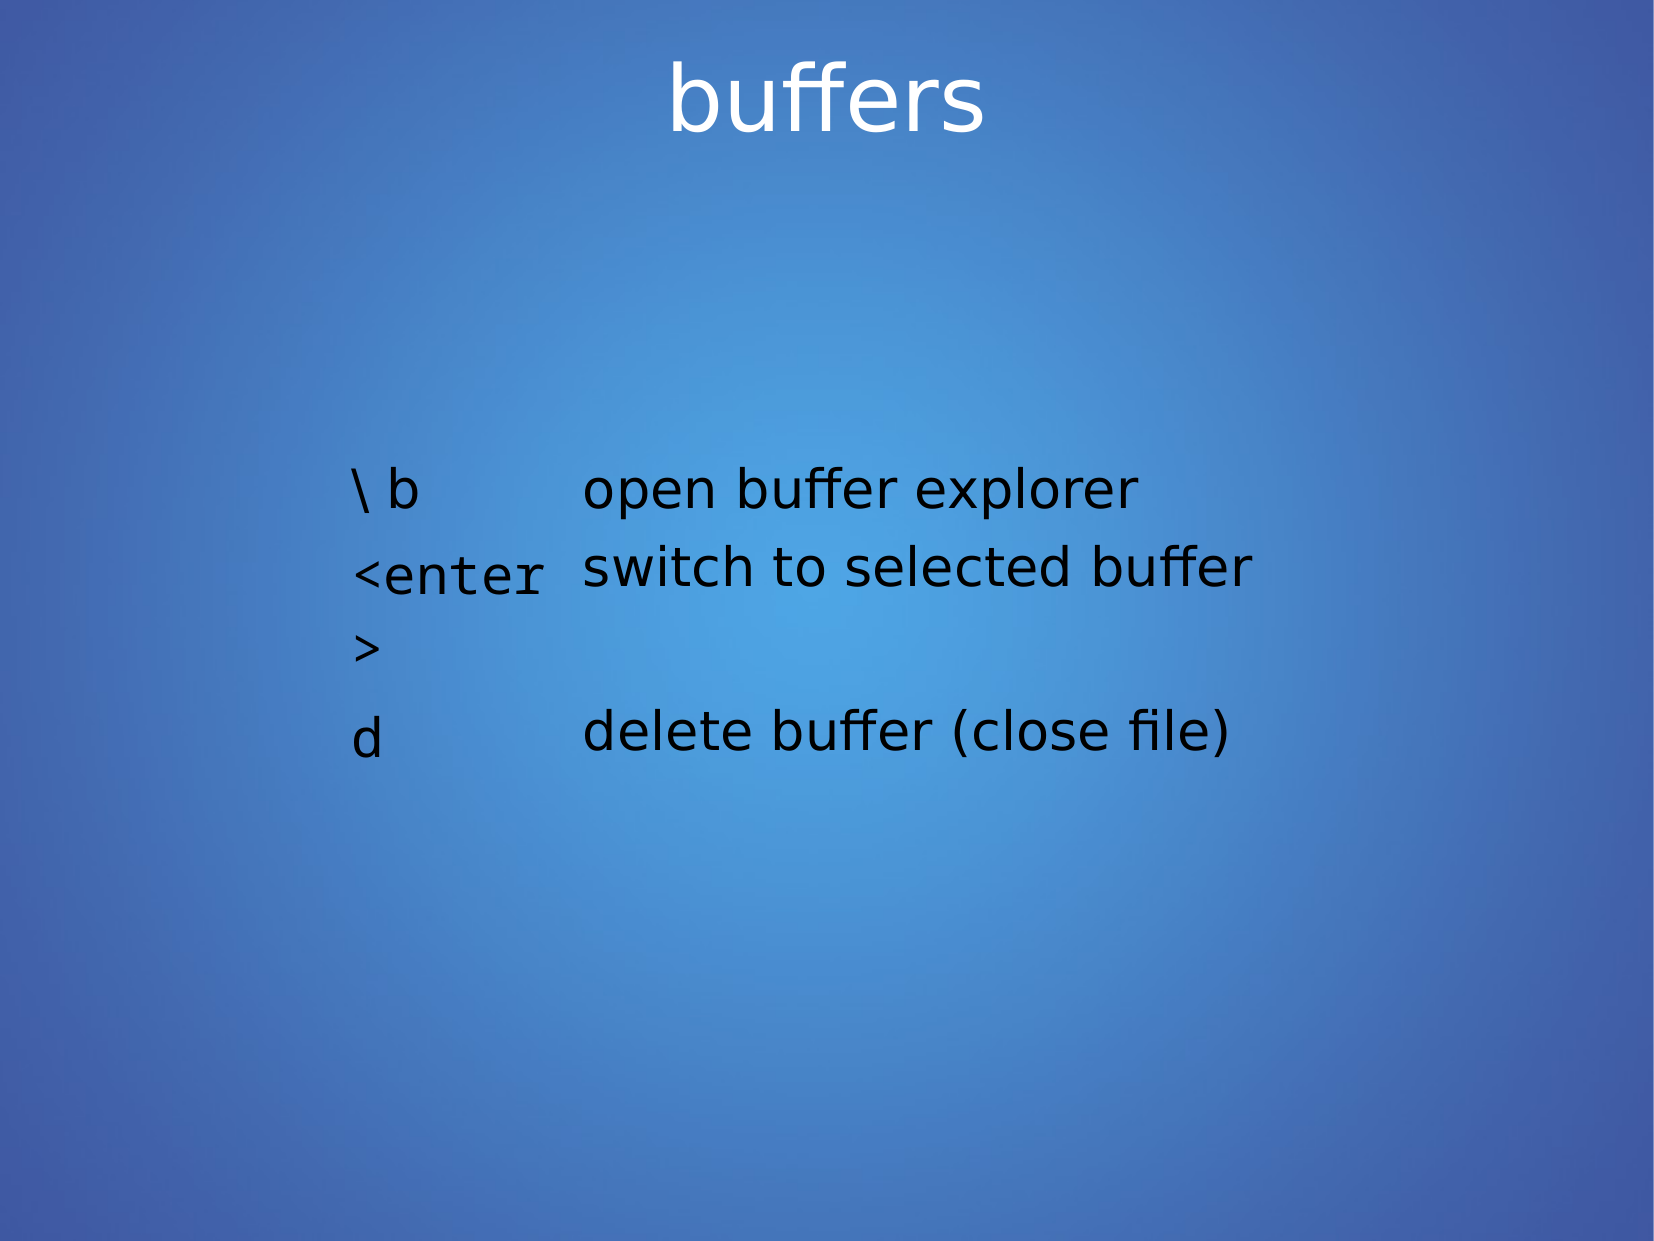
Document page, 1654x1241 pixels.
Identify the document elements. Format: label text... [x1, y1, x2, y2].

table_header \ b [337, 450, 568, 529]
table_cell <enter> [337, 529, 568, 692]
table_cell d [337, 692, 568, 782]
table_cell delete buffer (close file) [568, 692, 1317, 782]
table_header open buffer explorer [568, 450, 1317, 529]
table_cell switch to selected buffer [568, 529, 1317, 692]
picture [0, 0, 1654, 1241]
title buffers [82, 23, 1571, 175]
